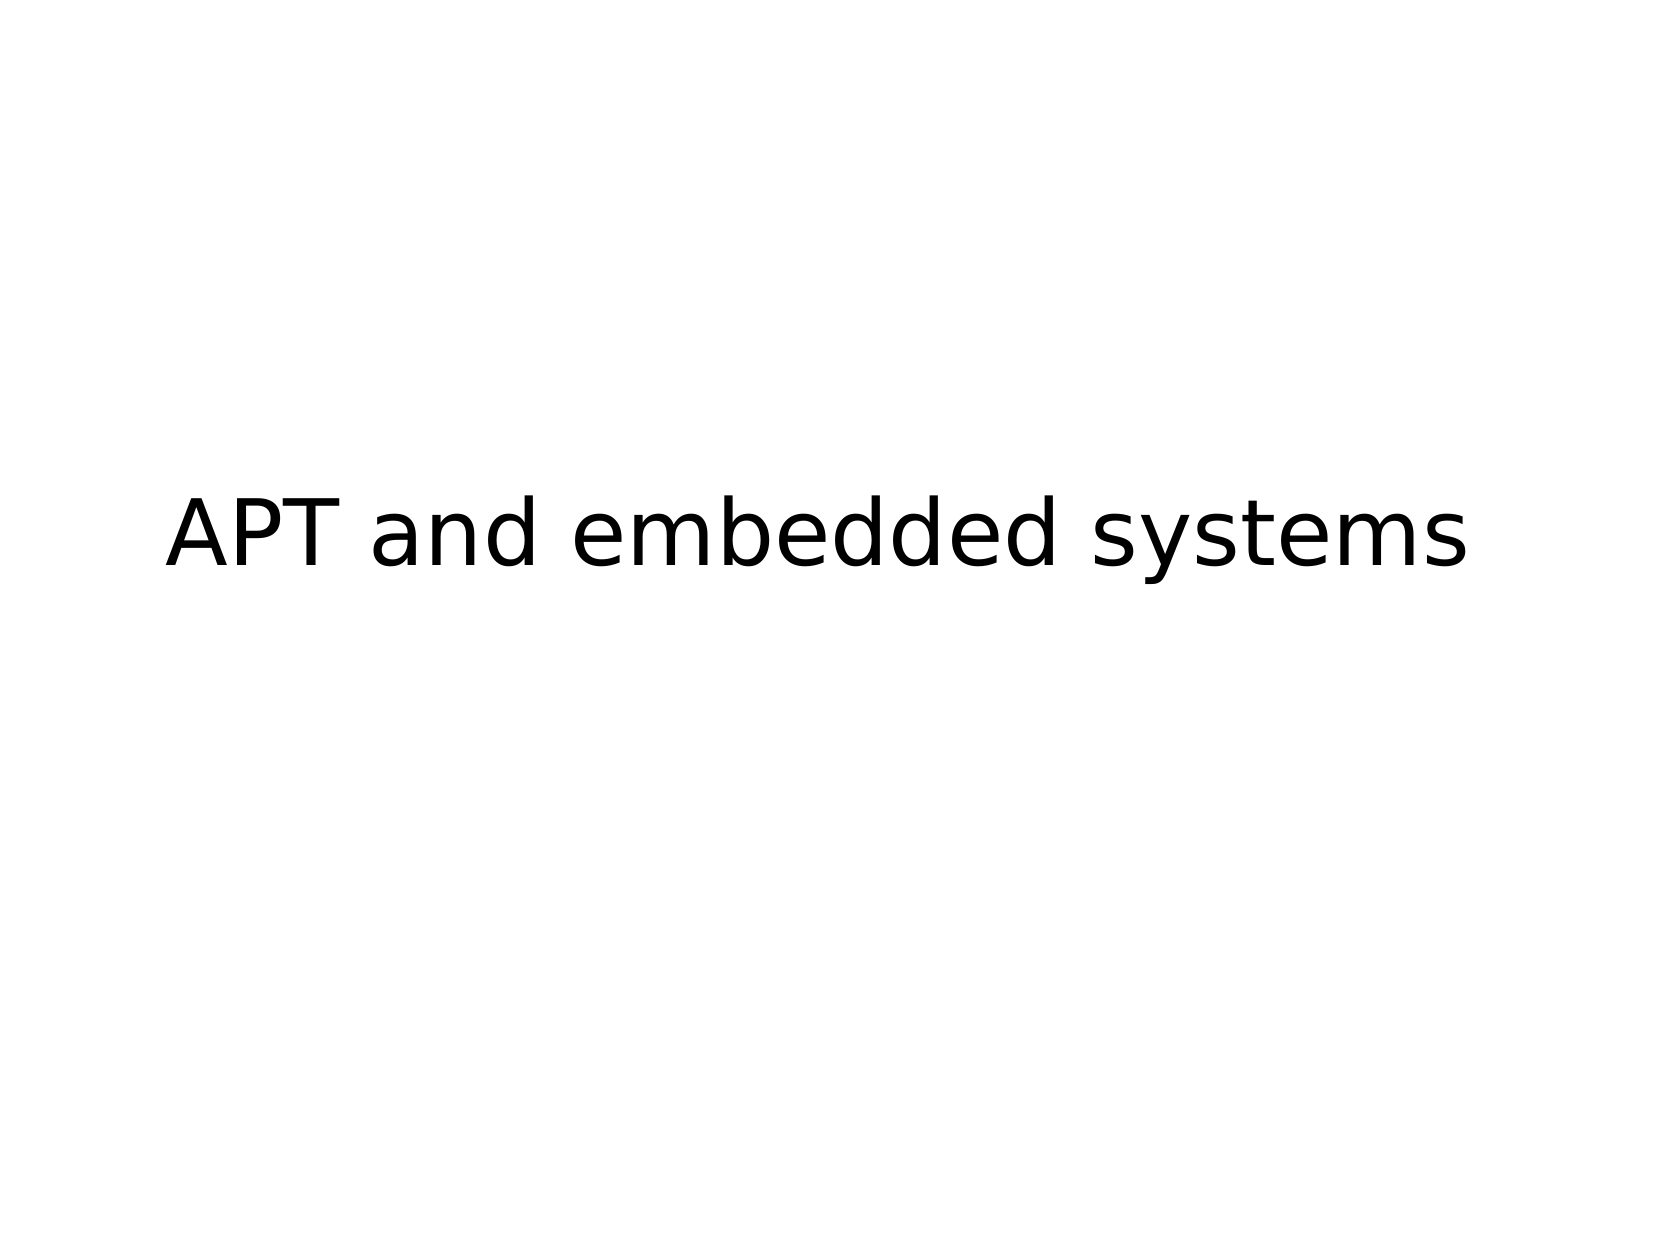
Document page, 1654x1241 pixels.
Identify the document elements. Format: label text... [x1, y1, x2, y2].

title APT and embedded systems [75, 430, 1563, 638]
